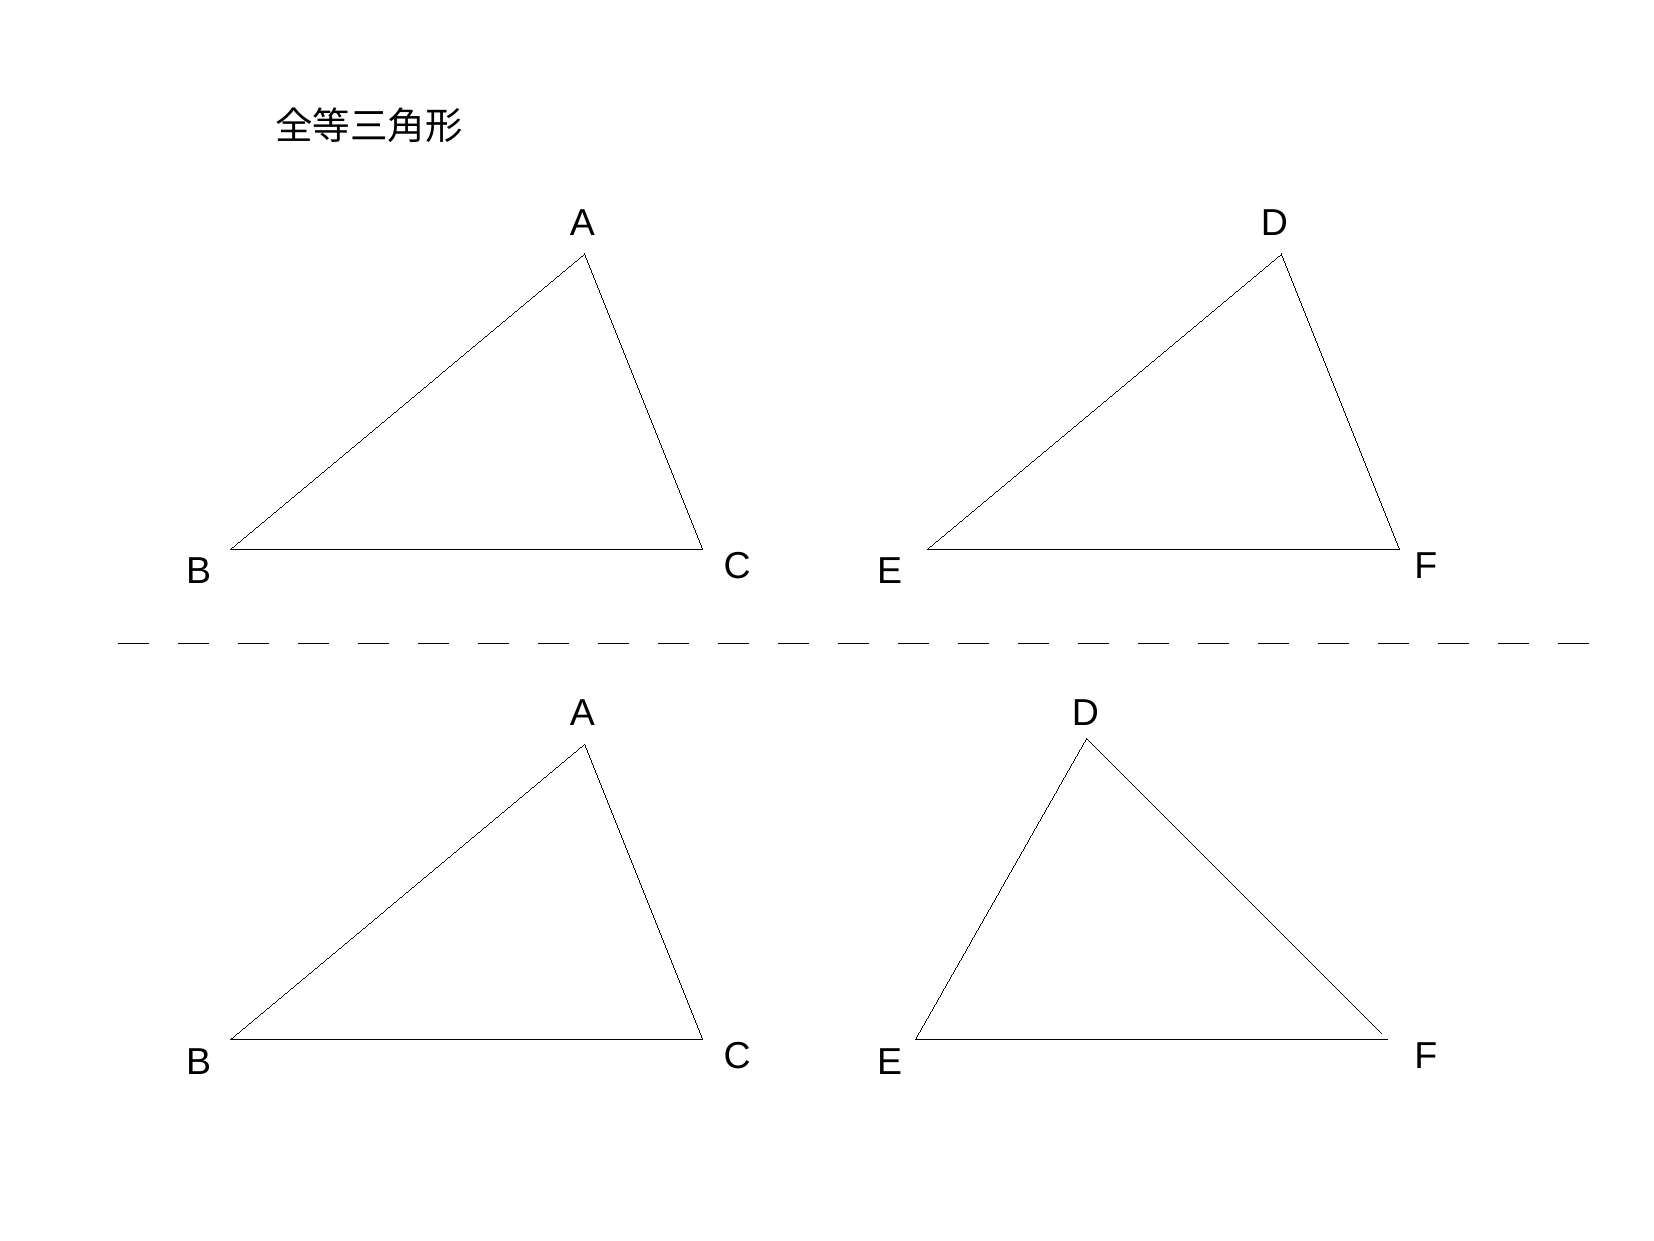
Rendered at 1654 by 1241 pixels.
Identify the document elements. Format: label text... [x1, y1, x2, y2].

text_box E [862, 1032, 917, 1090]
text_box D [1246, 194, 1303, 251]
text_box A [555, 684, 610, 742]
text_box B [171, 1032, 227, 1090]
text_box F [1399, 536, 1453, 594]
text_box F [1399, 1026, 1453, 1084]
text_box C [708, 536, 766, 594]
text_box E [862, 542, 917, 600]
text_box 全等三角形 [260, 88, 448, 146]
text_box A [555, 194, 610, 251]
text_box C [708, 1026, 766, 1084]
text_box B [171, 542, 227, 600]
text_box D [1057, 684, 1114, 742]
